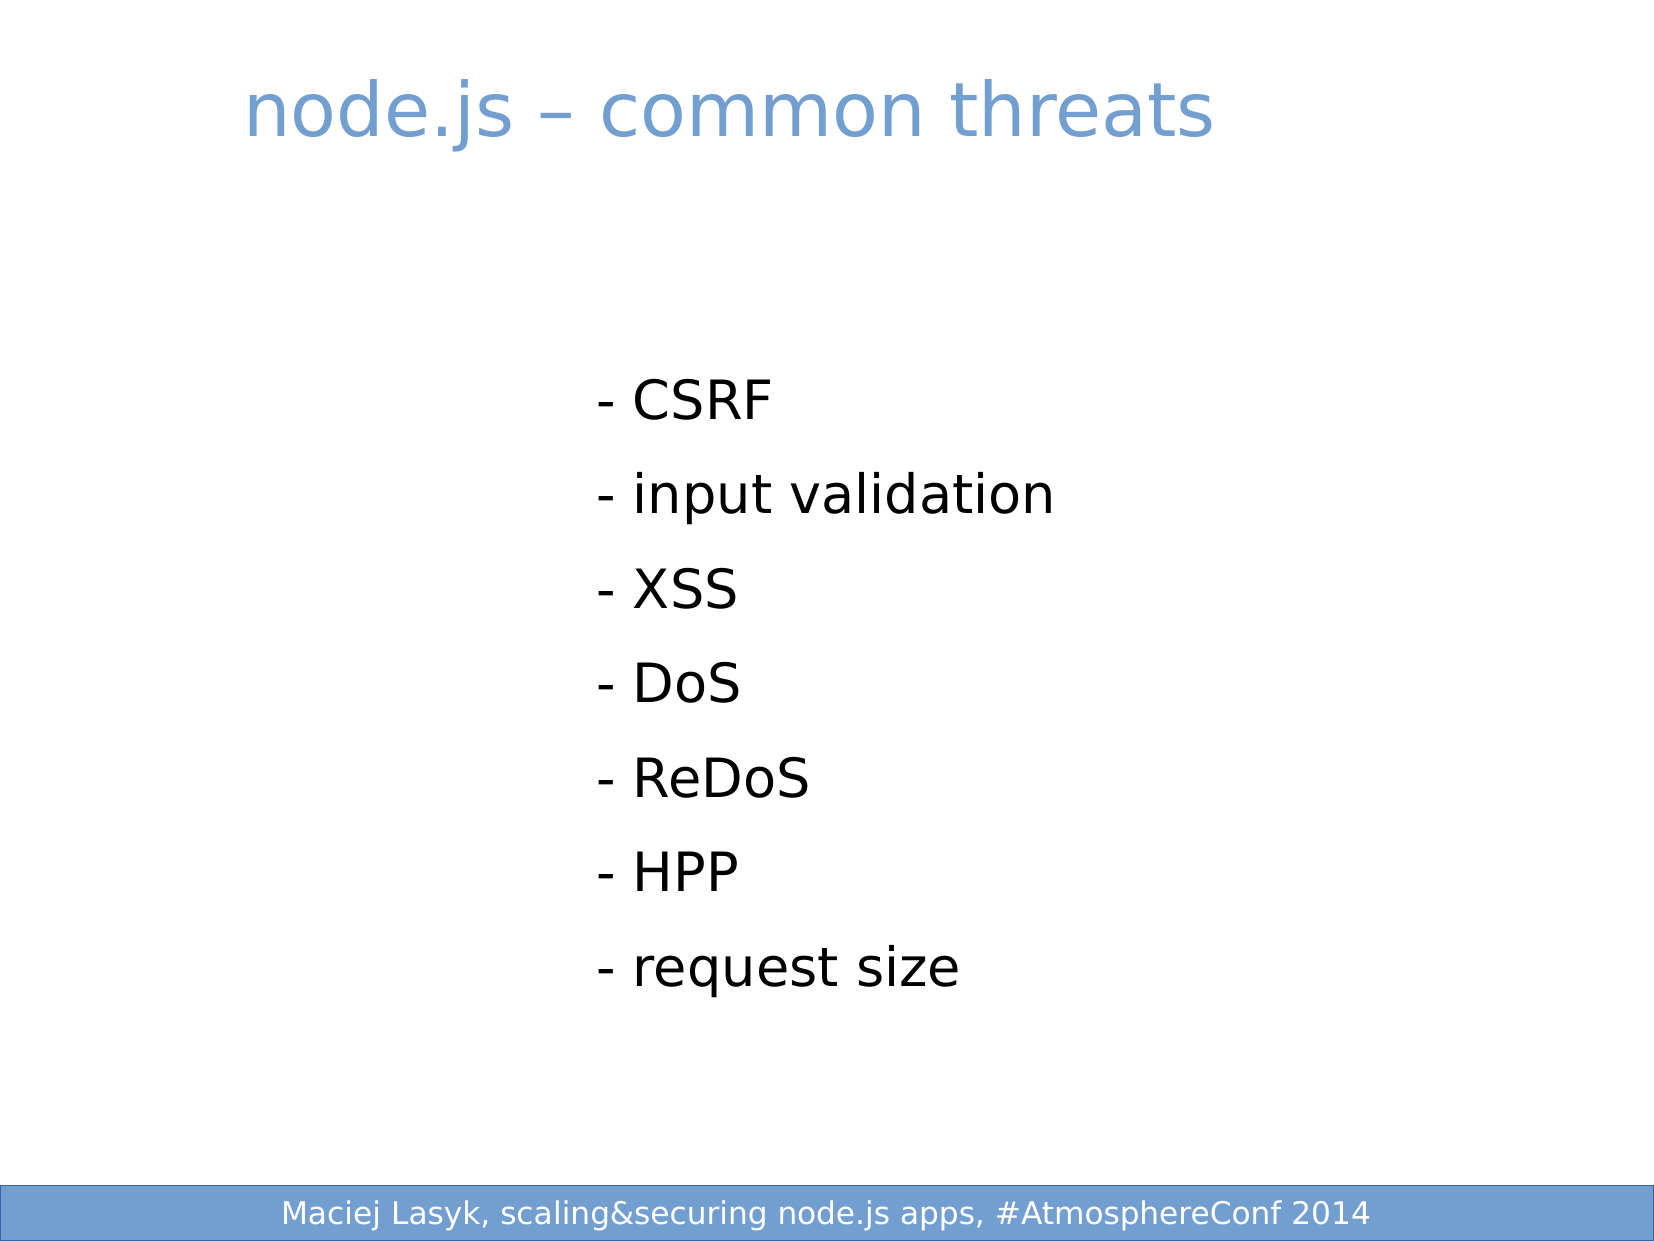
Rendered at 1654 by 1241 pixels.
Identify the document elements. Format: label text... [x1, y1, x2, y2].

text_box [0, 1185, 1654, 1241]
text_box Maciej Lasyk, scaling&securing node.js apps, #AtmosphereConf 2014 [266, 1188, 1388, 1240]
text_box - CSRF - input validation - XSS - DoS - ReDoS - HPP - request size [581, 330, 1072, 975]
text_box node.js – common threats [228, 60, 1232, 163]
